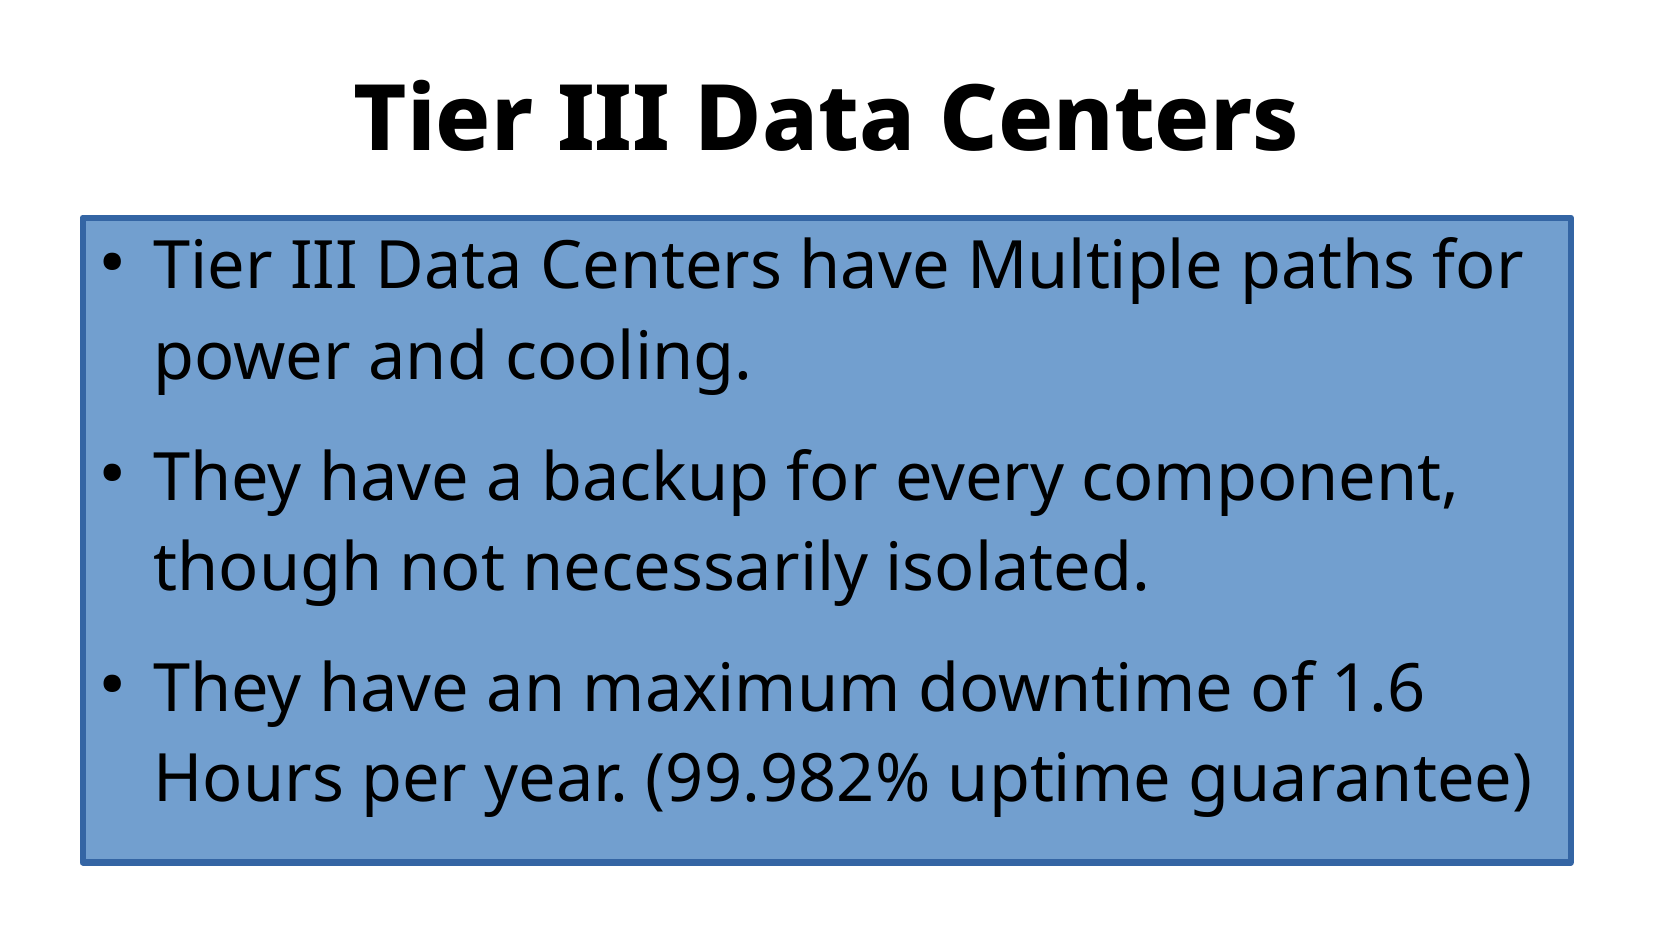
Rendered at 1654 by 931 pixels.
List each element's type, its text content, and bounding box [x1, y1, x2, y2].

title Tier III Data Centers [82, 37, 1571, 193]
list Tier III Data Centers have Multiple paths for power and cooling. They have a backup for every component, though not necessarily isolated. They have an maximum downtime of 1.6 Hours per year. (99.982% uptime guarantee) [82, 217, 1571, 863]
